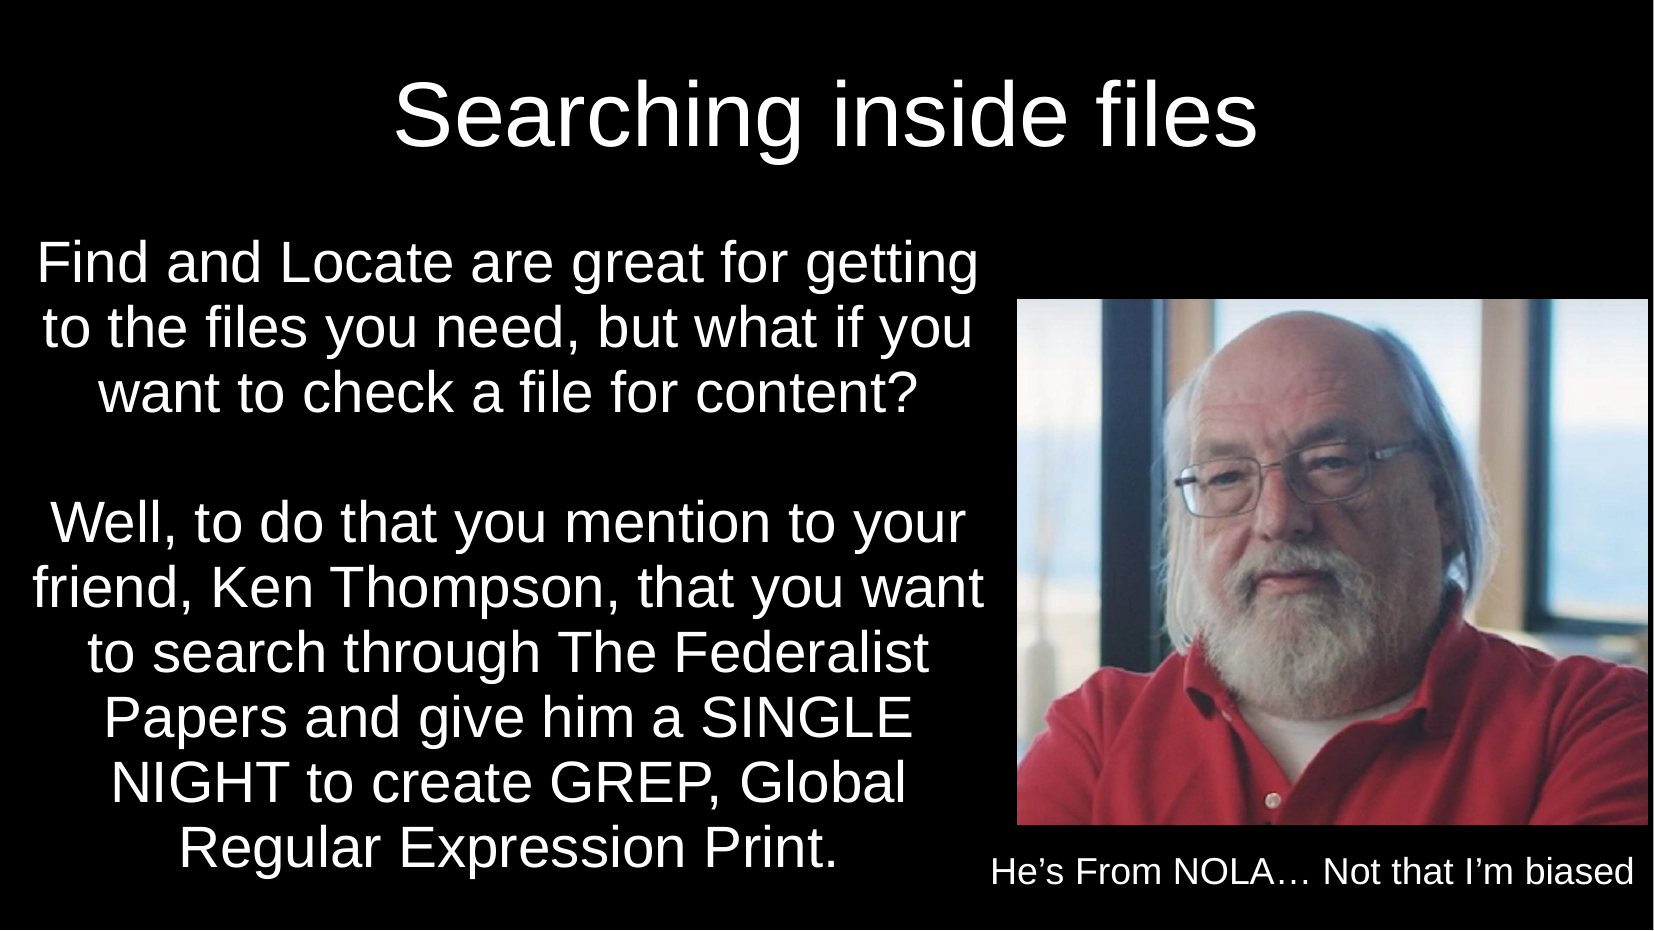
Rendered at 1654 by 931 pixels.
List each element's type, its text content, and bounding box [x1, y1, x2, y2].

title Searching inside files [82, 37, 1571, 193]
subtitle Find and Locate are great for getting to the files you need, but what if you want to check a file for content? Well, to do that you mention to your friend, Ken Thompson, that you want to search through The Federalist Papers and give him a SINGLE NIGHT to create GREP, Global Regular Expression Print. [5, 192, 1013, 917]
picture [1017, 299, 1648, 826]
text_box He’s From NOLA… Not that I’m biased [975, 843, 1651, 901]
